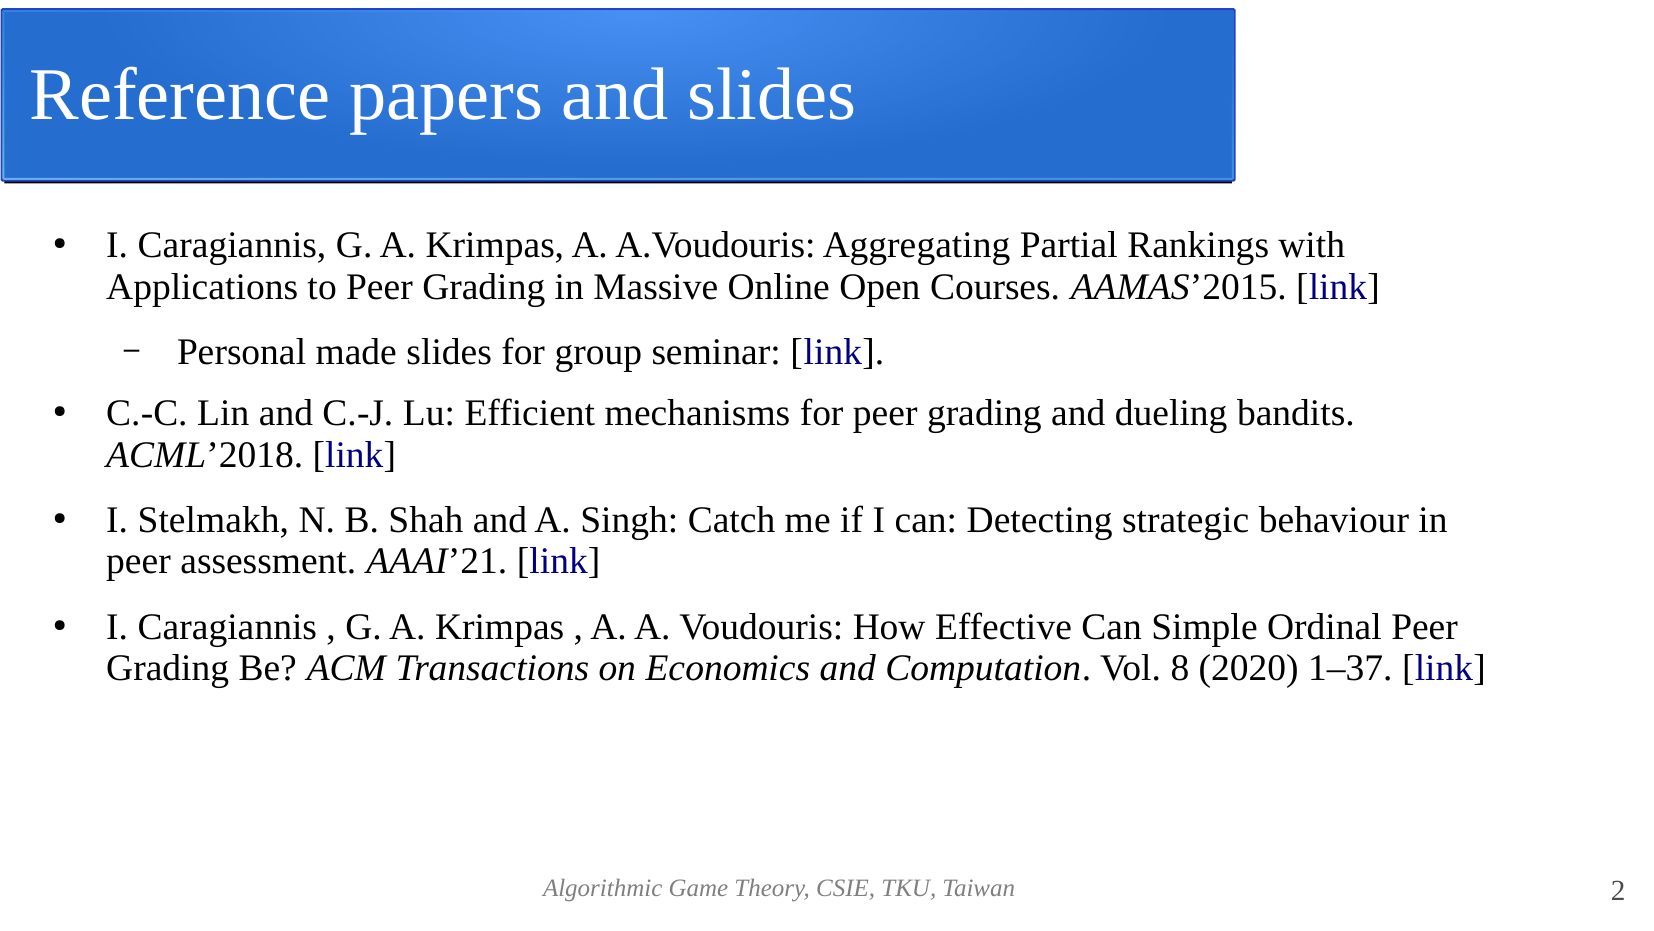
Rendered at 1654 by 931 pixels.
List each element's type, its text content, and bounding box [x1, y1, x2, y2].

title Reference papers and slides [29, 17, 1138, 172]
list I. Caragiannis, G. A. Krimpas, A. A.Voudouris: Aggregating Partial Rankings with Applications to Peer Grading in Massive Online Open Courses. AAMAS’2015. [link] Personal made slides for group seminar: [link]. C.-C. Lin and C.-J. Lu: Efficient mechanisms for peer grading and dueling bandits. ACML’2018. [link] I. Stelmakh, N. B. Shah and A. Singh: Catch me if I can: Detecting strategic behaviour in peer assessment. AAAI’21. [link] I. Caragiannis , G. A. Krimpas , A. A. Voudouris: How Effective Can Simple Ordinal Peer Grading Be? ACM Transactions on Economics and Computation. Vol. 8 (2020) 1–37. [link] [35, 224, 1524, 764]
